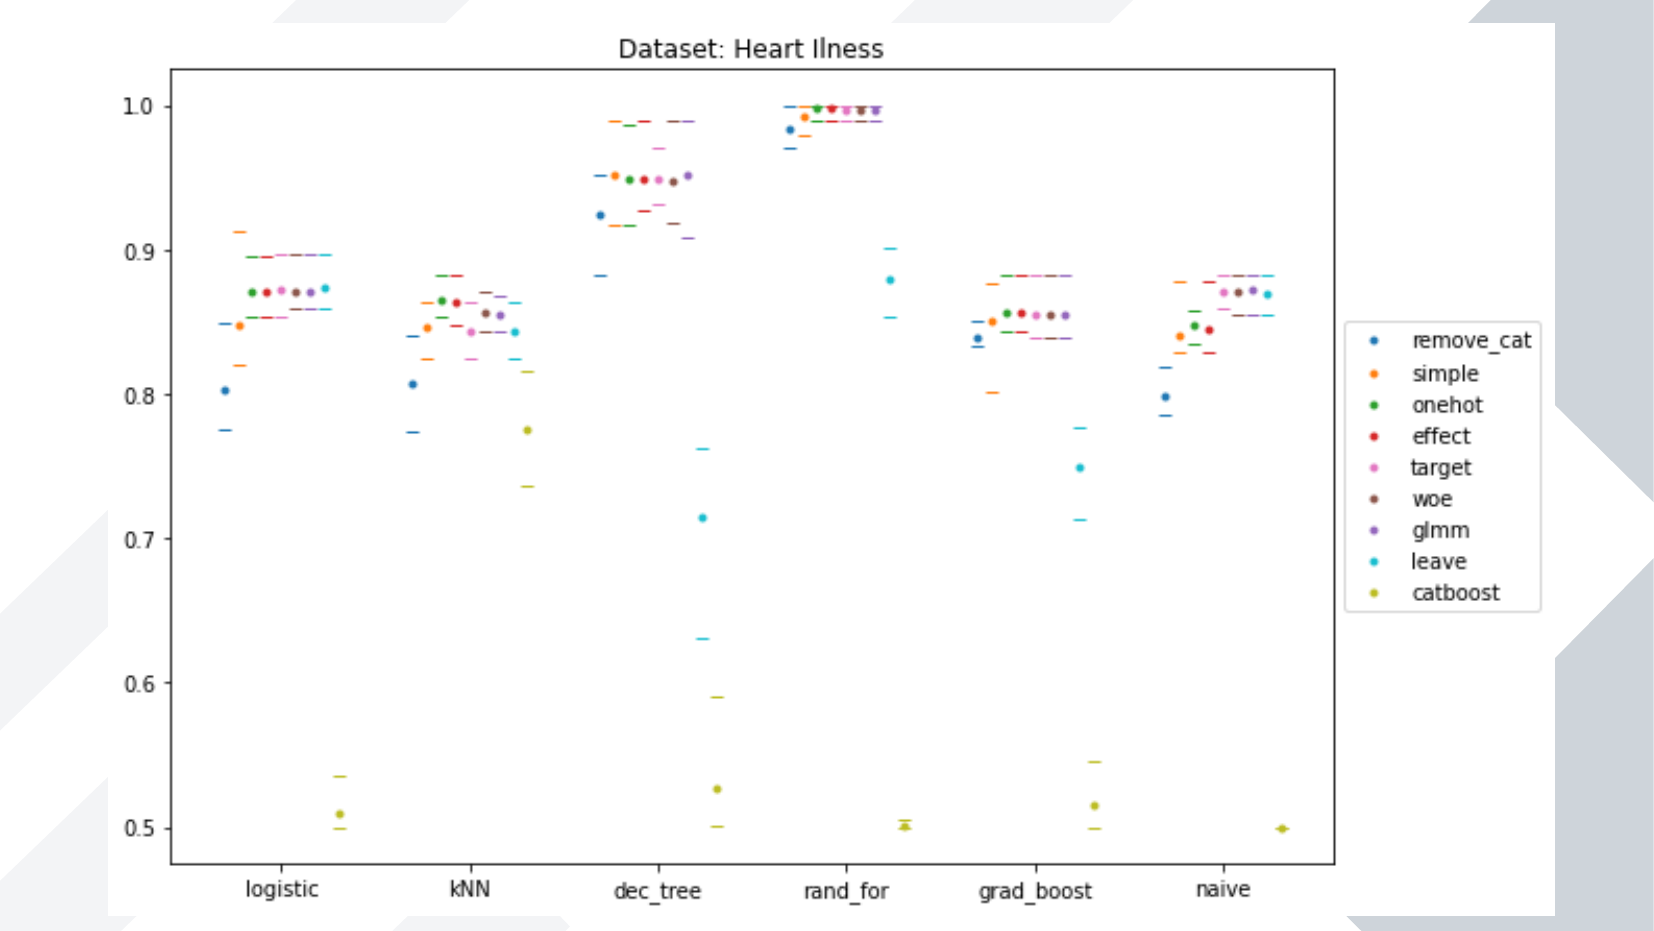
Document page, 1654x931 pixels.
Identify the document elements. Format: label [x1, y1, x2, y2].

picture [108, 23, 1555, 916]
